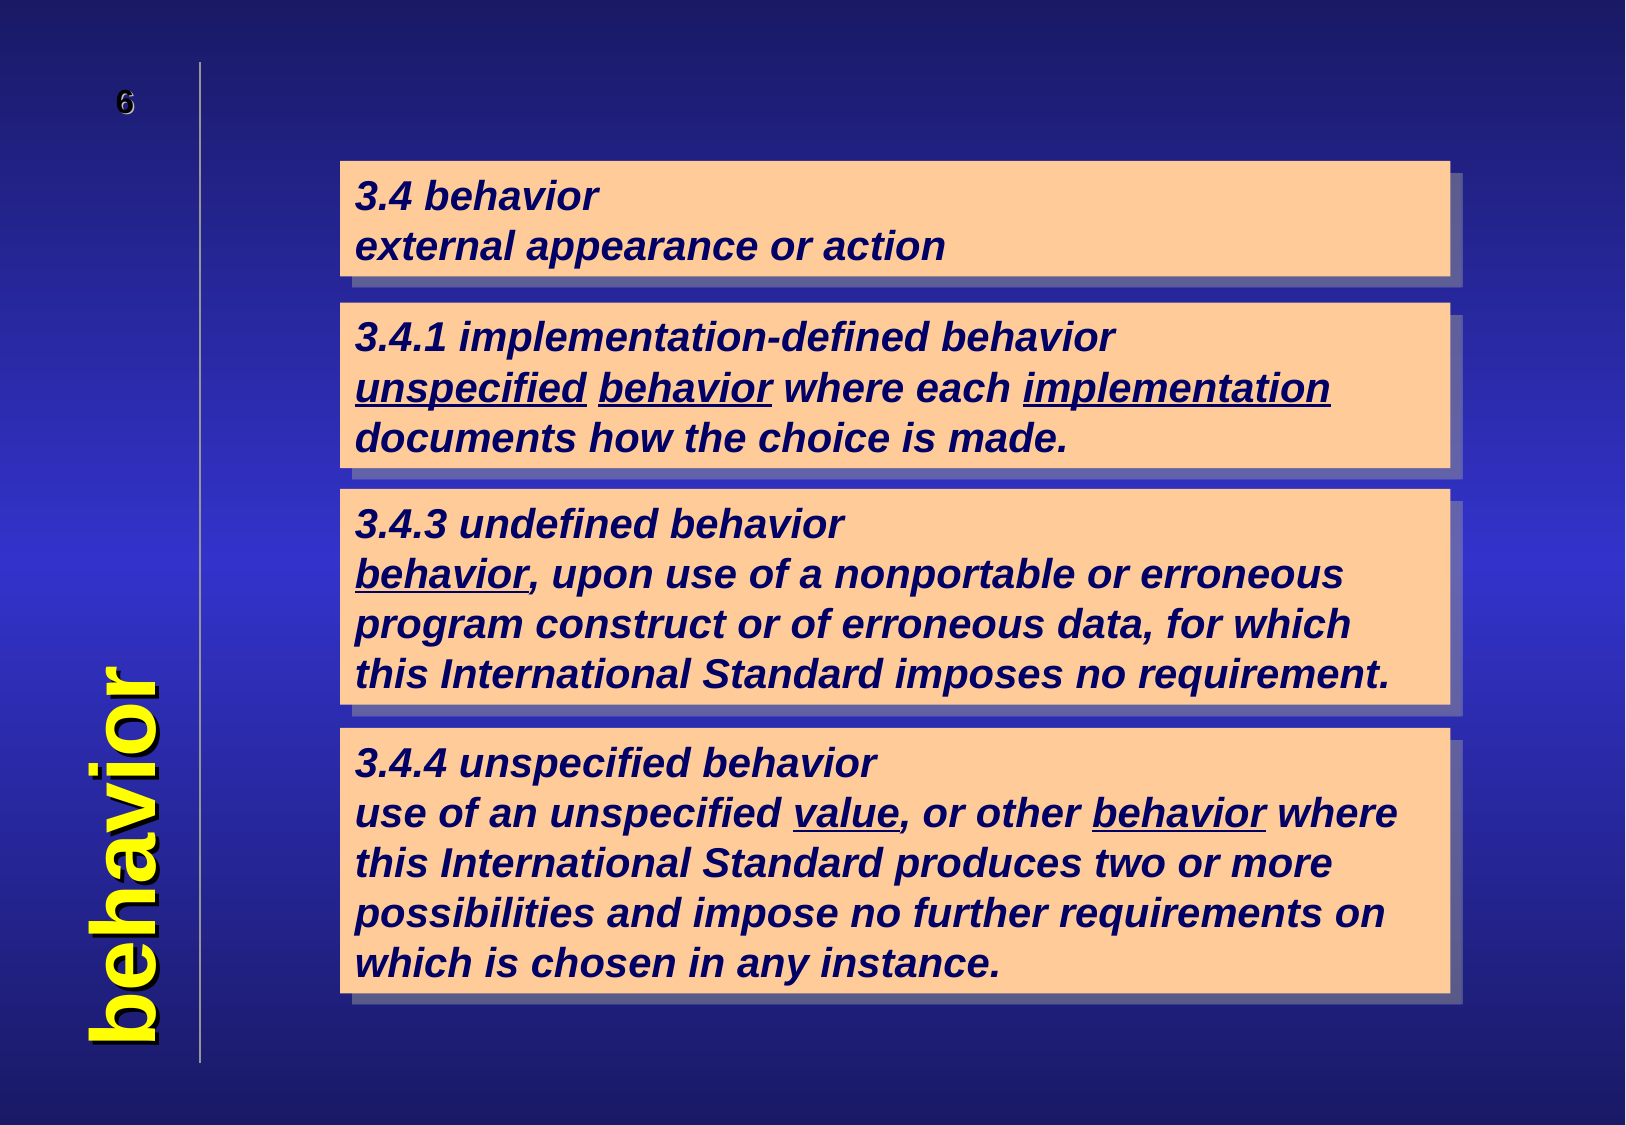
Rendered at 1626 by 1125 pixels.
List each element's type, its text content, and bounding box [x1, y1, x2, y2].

text_box 3.4.4 unspecified behavior use of an unspecified value, or other behavior where this International Standard produces two or more possibilities and impose no further requirements on which is chosen in any instance. [340, 727, 1451, 994]
title behavior [50, 187, 188, 1063]
text_box 3.4.3 undefined behavior behavior, upon use of a nonportable or erroneous program construct or of erroneous data, for which this International Standard imposes no requirement. [340, 488, 1451, 705]
text_box 3.4.1 implementation-defined behavior unspecified behavior where each implementation documents how the choice is made. [340, 302, 1451, 469]
text_box 3.4 behavior external appearance or action [340, 160, 1451, 277]
list [212, 62, 1550, 1063]
